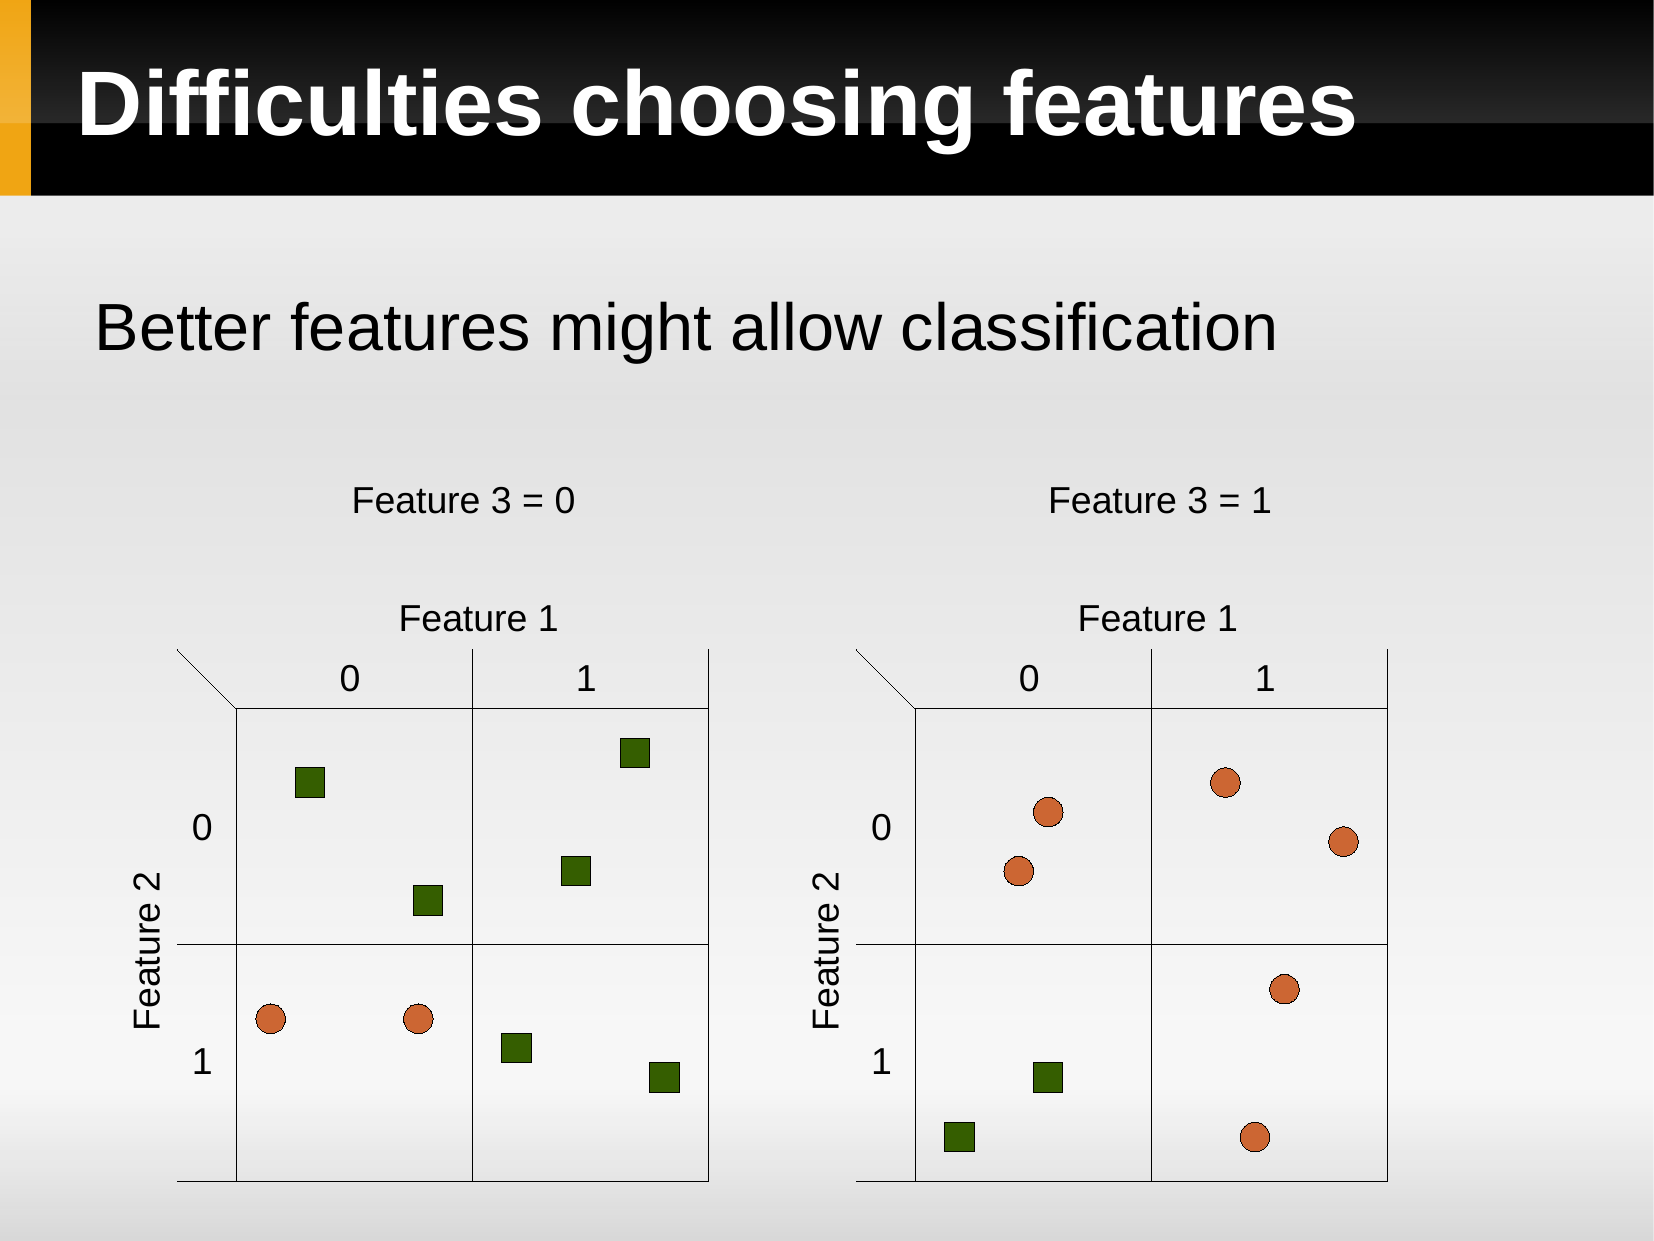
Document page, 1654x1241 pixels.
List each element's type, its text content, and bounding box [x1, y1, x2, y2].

text_box [561, 856, 591, 886]
text_box Feature 2 [797, 856, 855, 1047]
text_box [1033, 797, 1064, 827]
text_box 0 [1003, 649, 1055, 707]
text_box [1033, 1062, 1063, 1093]
text_box [403, 1003, 434, 1034]
text_box [1240, 1122, 1270, 1152]
text_box [255, 1003, 286, 1034]
text_box 0 [177, 799, 228, 857]
title Difficulties choosing features [76, 0, 1565, 208]
text_box 1 [177, 1033, 228, 1091]
picture [0, 0, 1654, 1241]
text_box [295, 767, 325, 798]
text_box 0 [856, 799, 907, 857]
text_box 1 [561, 649, 612, 707]
text_box Feature 3 = 0 [336, 472, 591, 530]
text_box 1 [1240, 649, 1291, 707]
text_box [1003, 856, 1034, 886]
text_box Feature 1 [1062, 590, 1270, 648]
text_box Feature 3 = 1 [1033, 472, 1288, 530]
text_box 1 [856, 1033, 907, 1091]
text_box [649, 1062, 680, 1093]
text_box [944, 1122, 975, 1152]
text_box [620, 738, 650, 768]
text_box [1269, 974, 1300, 1004]
text_box [413, 885, 443, 916]
text_box [1328, 826, 1359, 857]
text_box Feature 2 [118, 856, 175, 1047]
list Better features might allow classification [76, 290, 1565, 384]
text_box Feature 1 [383, 590, 591, 648]
text_box [501, 1033, 532, 1063]
text_box 0 [324, 649, 376, 707]
text_box [1210, 767, 1241, 798]
